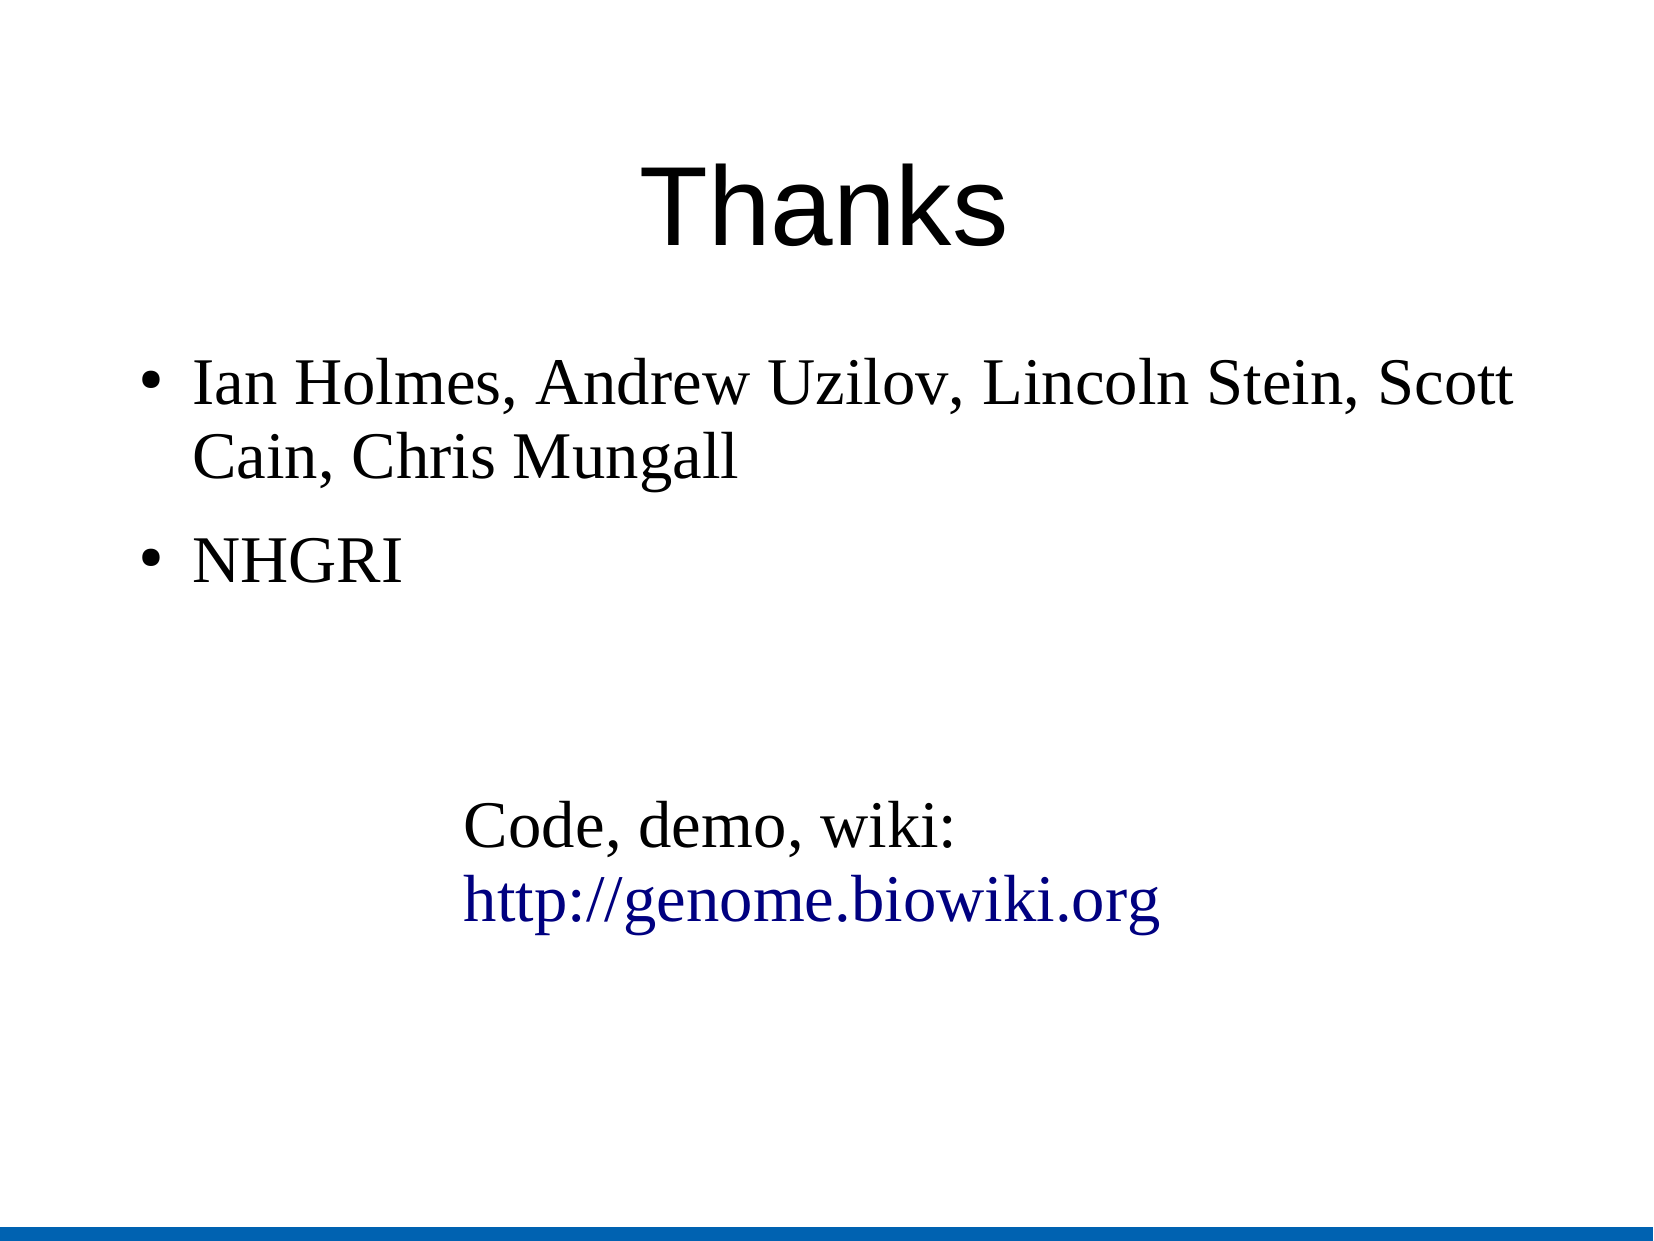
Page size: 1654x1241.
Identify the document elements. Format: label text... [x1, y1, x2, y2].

title Thanks [121, 102, 1533, 311]
text_box Code, demo, wiki: http://genome.biowiki.org [463, 787, 1163, 950]
list Ian Holmes, Andrew Uzilov, Lincoln Stein, Scott Cain, Chris Mungall NHGRI [121, 344, 1533, 1127]
